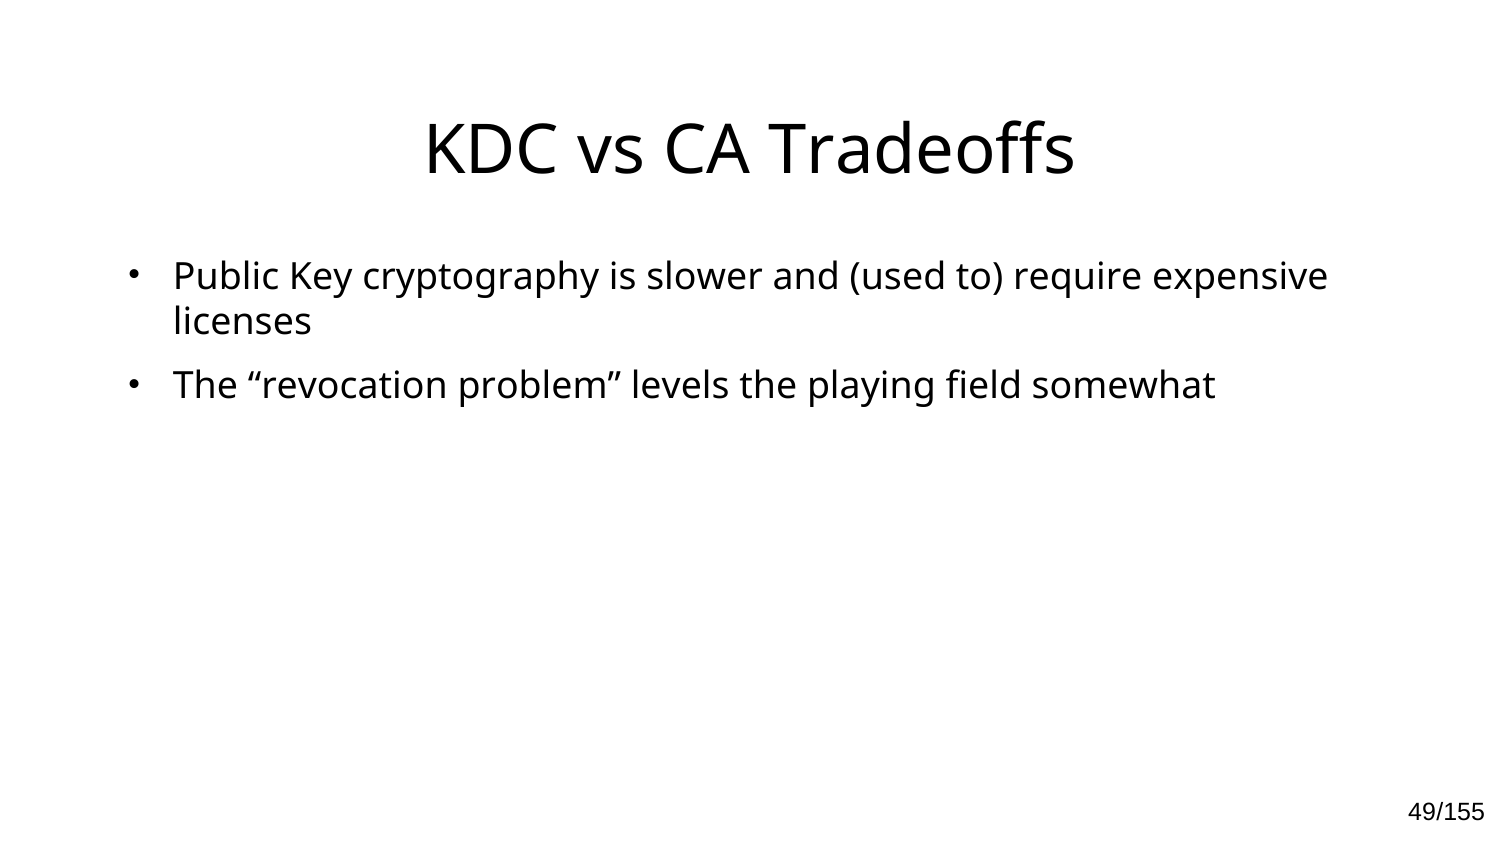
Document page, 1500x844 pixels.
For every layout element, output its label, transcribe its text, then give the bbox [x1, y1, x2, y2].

list Public Key cryptography is slower and (used to) require expensive licenses The “revocation problem” levels the playing field somewhat [112, 243, 1388, 751]
title KDC vs CA Tradeoffs [112, 74, 1388, 216]
